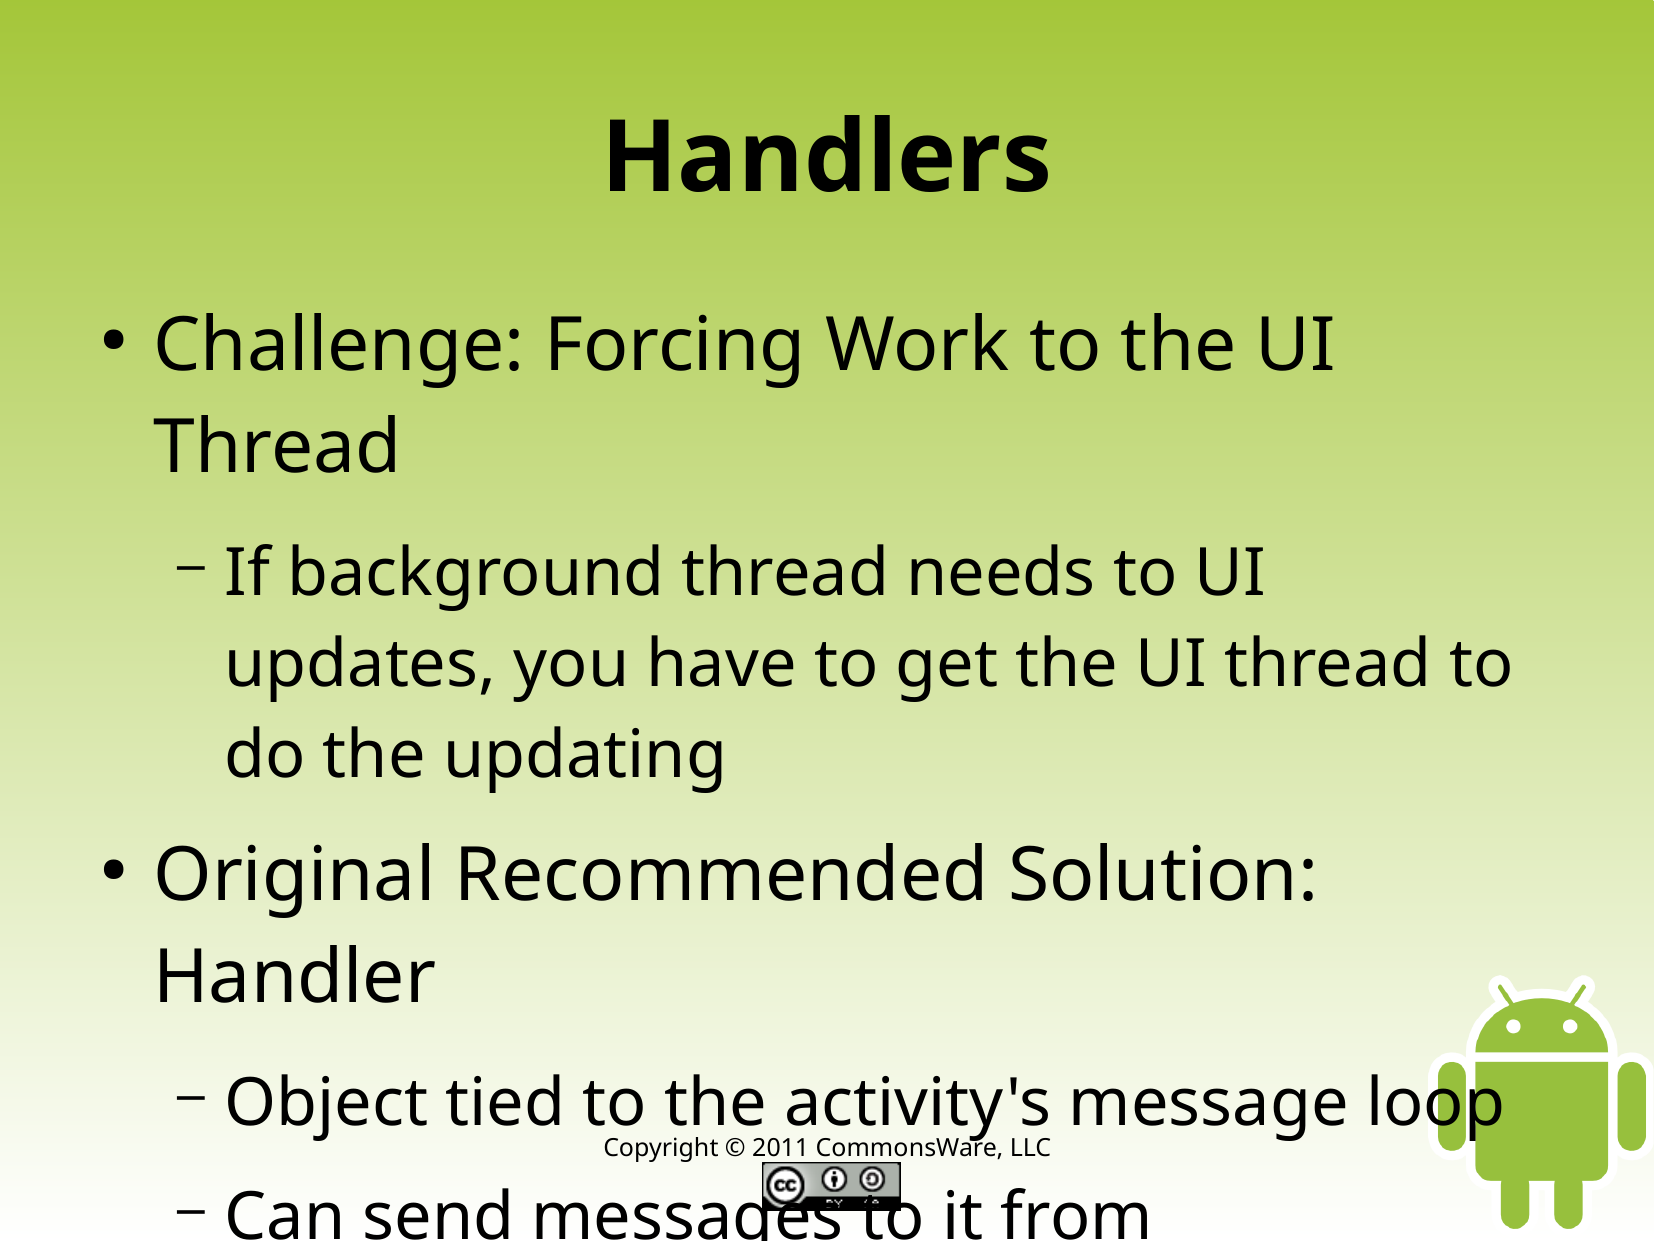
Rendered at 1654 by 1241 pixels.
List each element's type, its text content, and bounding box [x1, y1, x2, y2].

picture [762, 1175, 901, 1211]
picture [1428, 975, 1654, 1238]
picture [786, 1207, 800, 1211]
title Handlers [82, 49, 1571, 257]
list Challenge: Forcing Work to the UI Thread If background thread needs to UI updates, you have to get the UI thread to do the updating Original Recommended Solution: Handler Object tied to the activity's message loop Can send messages to it from background thread Processes messages with your logic, on UI thread [82, 290, 1538, 1175]
